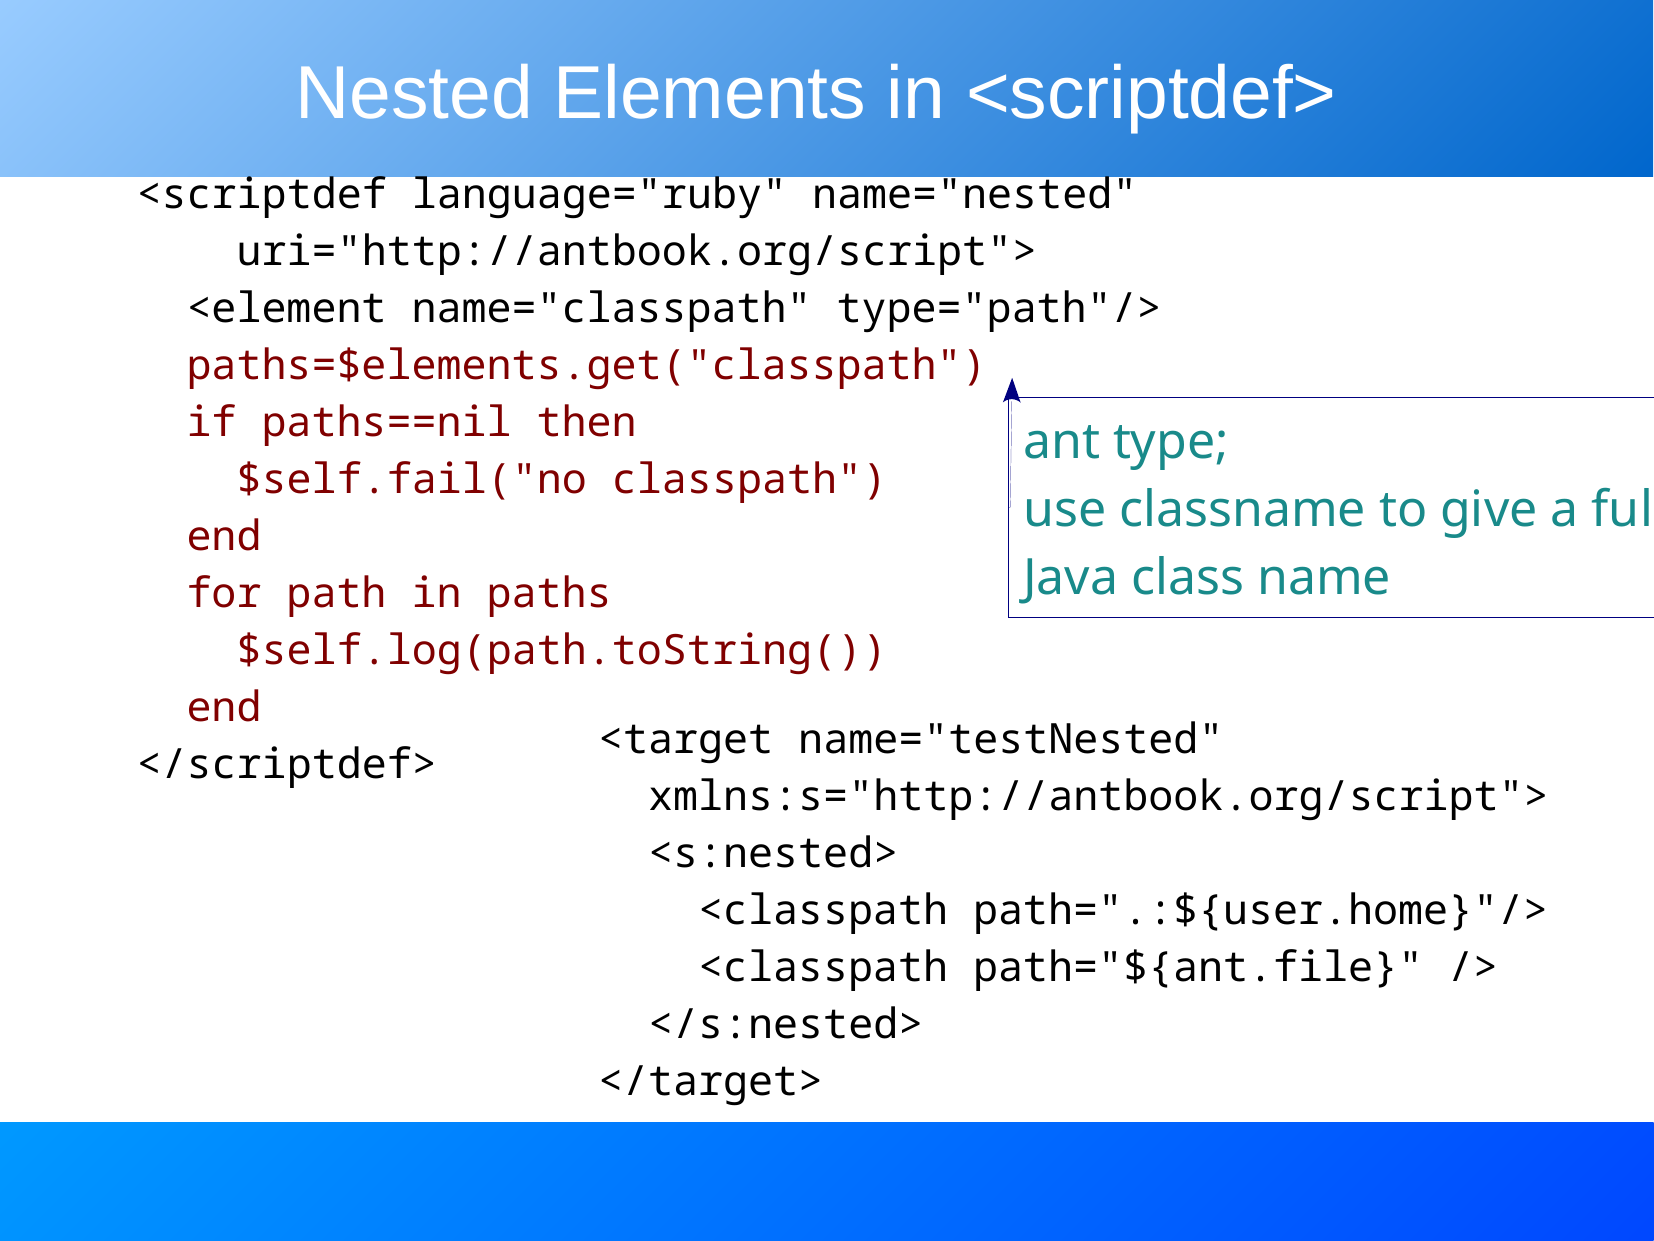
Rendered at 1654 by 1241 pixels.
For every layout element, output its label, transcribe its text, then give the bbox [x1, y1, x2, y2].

text_box <target name="testNested" xmlns:s="http://antbook.org/script"> <s:nested> <classpath path=".:${user.home}"/> <classpath path="${ant.file}" /> </s:nested> </target> [583, 746, 1631, 1071]
title Nested Elements in <scriptdef> [82, 22, 1571, 163]
text_box ant type; use classname to give a full Java class name [1008, 397, 1654, 618]
text_box <scriptdef language="ruby" name="nested" uri="http://antbook.org/script"> <element name="classpath" type="path"/> paths=$elements.get("classpath") if paths==nil then $self.fail("no classpath") end for path in paths $self.log(path.toString()) end </scriptdef> [121, 239, 1569, 714]
